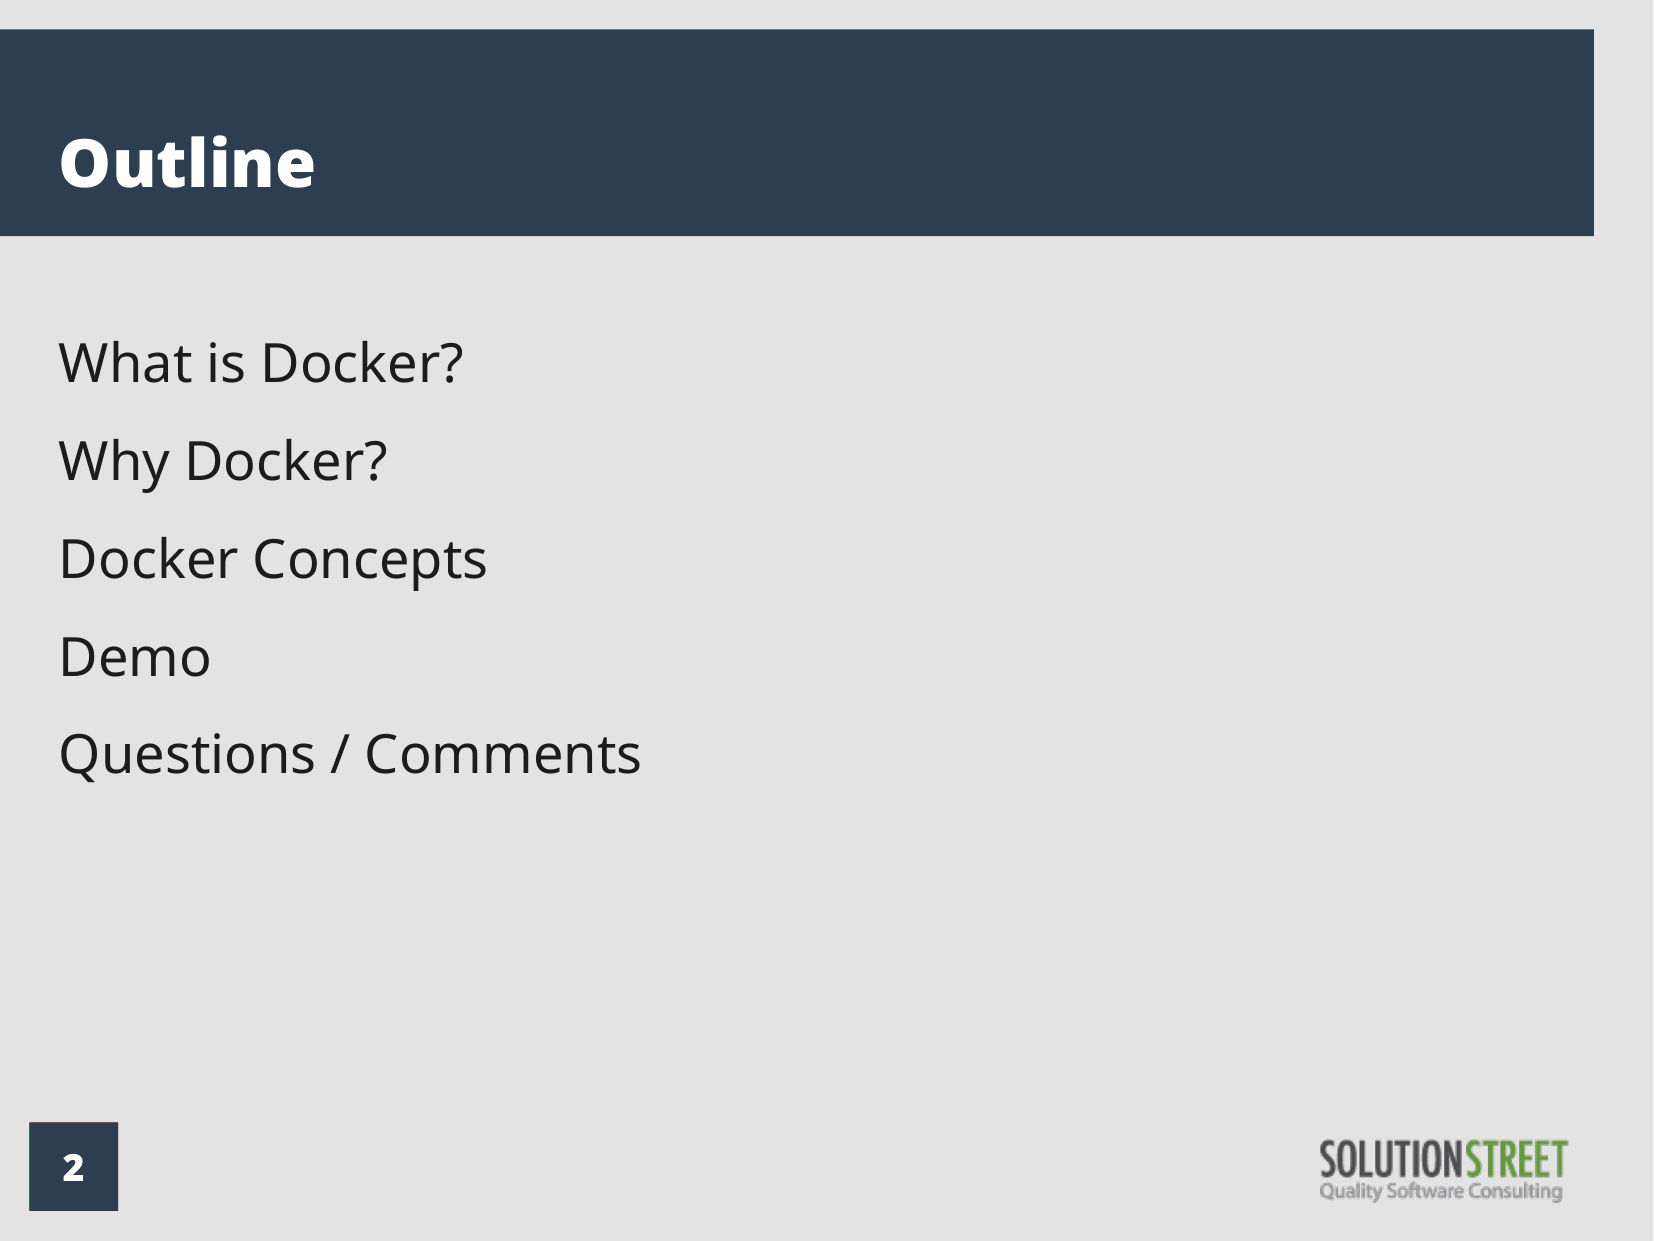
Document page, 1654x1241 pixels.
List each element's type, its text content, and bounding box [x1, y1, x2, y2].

list What is Docker? Why Docker? Docker Concepts Demo Questions / Comments [58, 324, 1565, 1093]
title Outline [58, 59, 1594, 207]
picture [1310, 1083, 1570, 1241]
